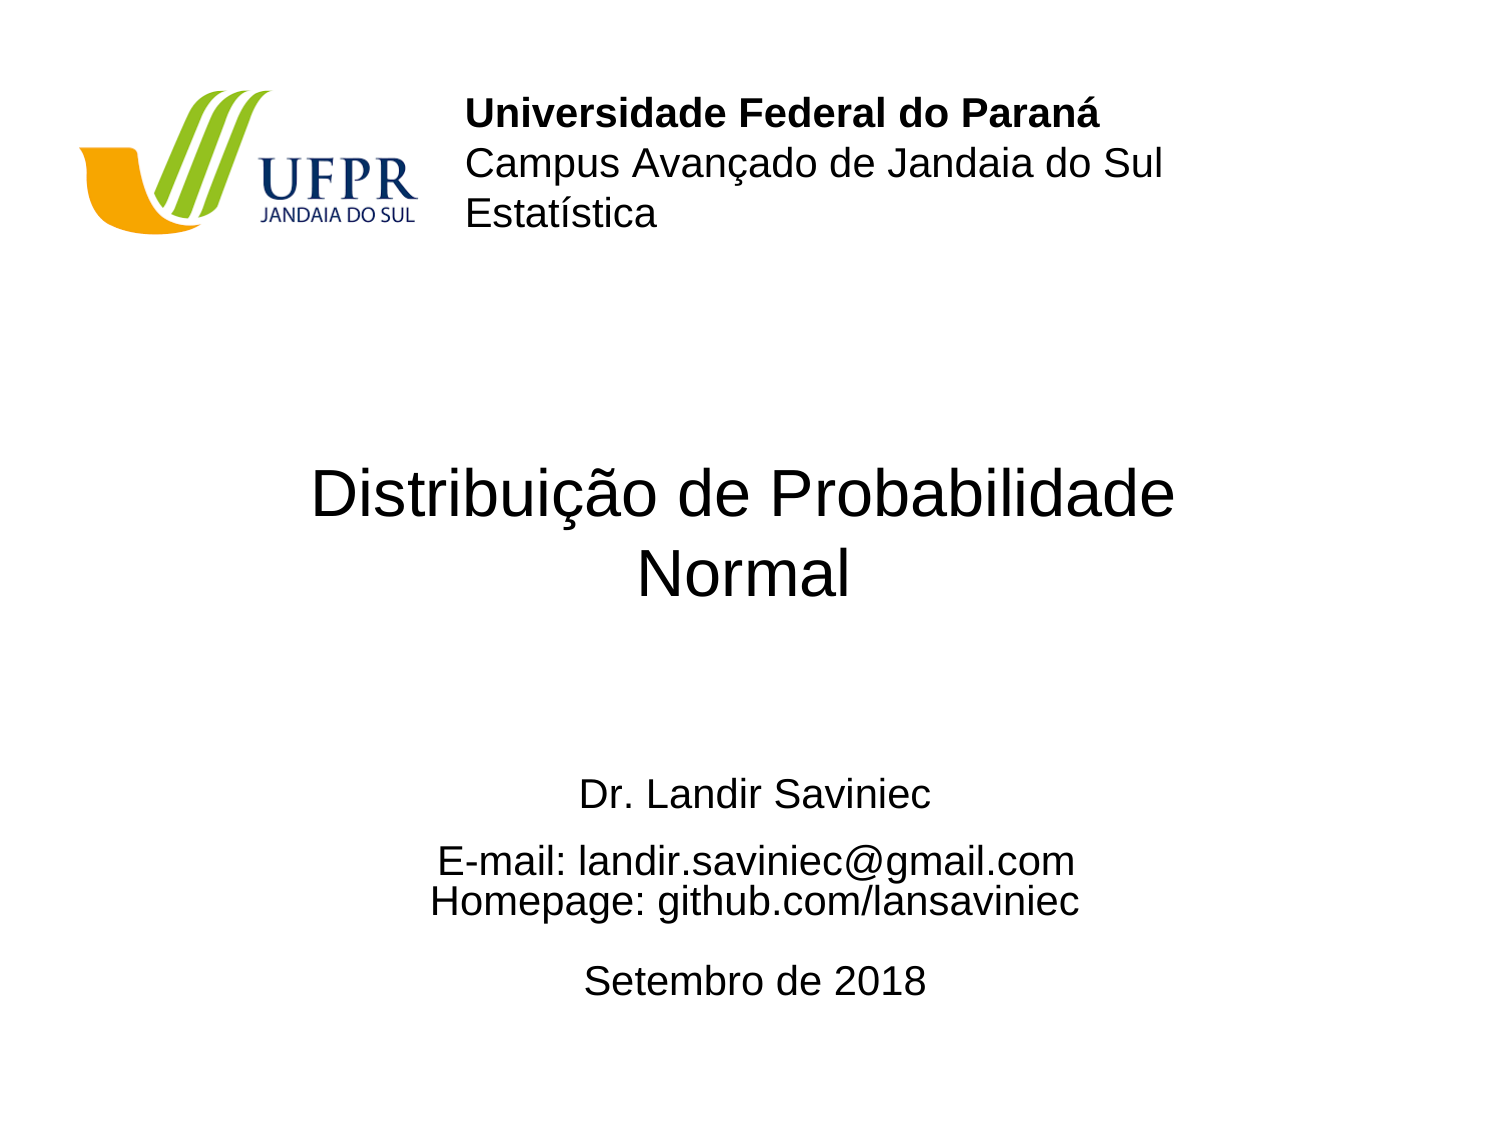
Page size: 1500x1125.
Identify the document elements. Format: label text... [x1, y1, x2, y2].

subtitle Dr. Landir Saviniec E-mail: landir.saviniec@gmail.com Homepage: github.com/lansaviniec Setembro de 2018 [230, 769, 1281, 1063]
title Distribuição de Probabilidade Normal [206, 426, 1282, 633]
picture [75, 89, 421, 236]
text_box Universidade Federal do Paraná Campus Avançado de Jandaia do Sul Estatística [450, 78, 1400, 232]
